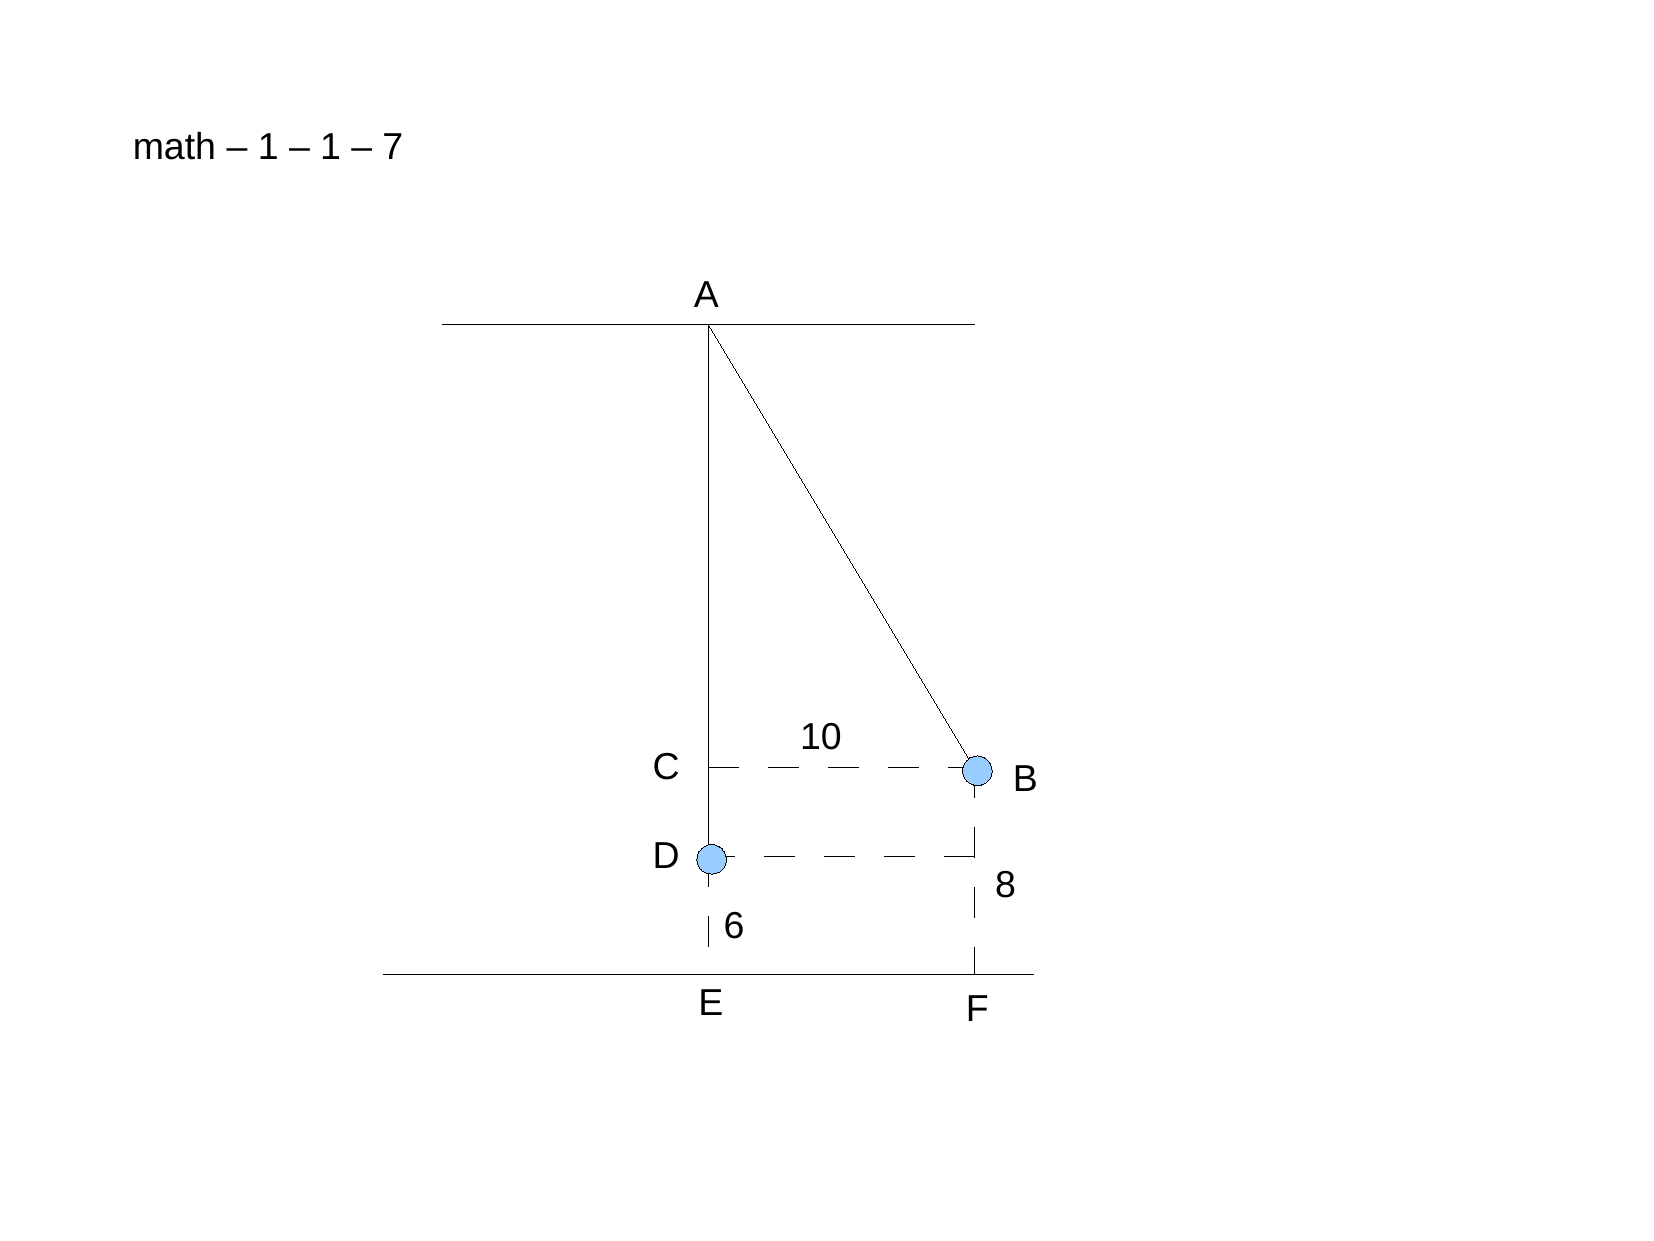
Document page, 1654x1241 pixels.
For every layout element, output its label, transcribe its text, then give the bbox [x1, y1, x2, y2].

text_box 6 [708, 897, 760, 954]
text_box 10 [785, 708, 857, 765]
text_box 8 [980, 855, 1031, 913]
text_box A [679, 265, 734, 323]
text_box [962, 755, 993, 786]
text_box math – 1 – 1 – 7 [118, 118, 419, 175]
text_box [696, 844, 727, 875]
text_box B [998, 750, 1053, 808]
text_box E [683, 974, 739, 1032]
text_box C [637, 738, 695, 796]
text_box F [951, 980, 1004, 1038]
text_box D [637, 826, 695, 884]
